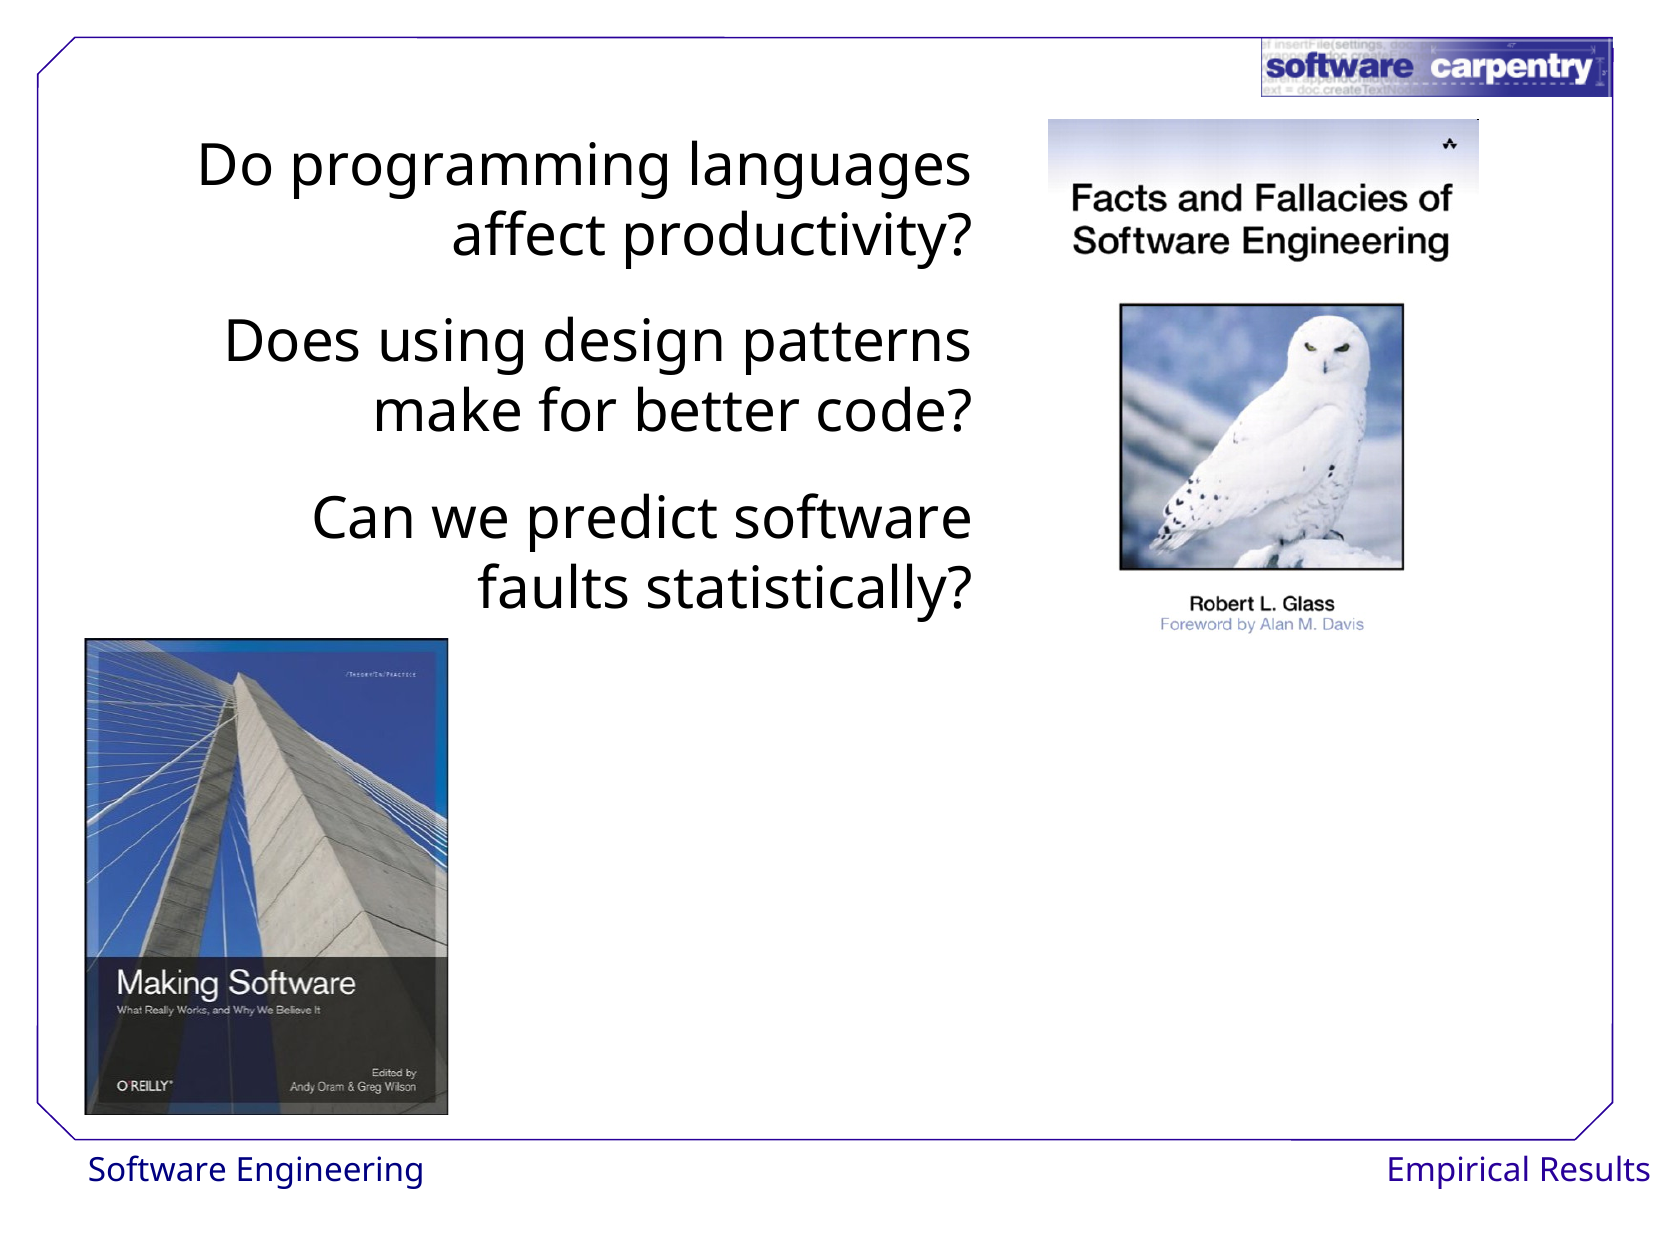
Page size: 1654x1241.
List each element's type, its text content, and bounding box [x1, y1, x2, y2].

picture [84, 638, 449, 1115]
picture [1048, 119, 1479, 658]
text_box Do programming languages affect productivity? Does using design patterns make for better code? Can we predict software faults statistically? [165, 119, 988, 628]
picture [1261, 39, 1613, 97]
